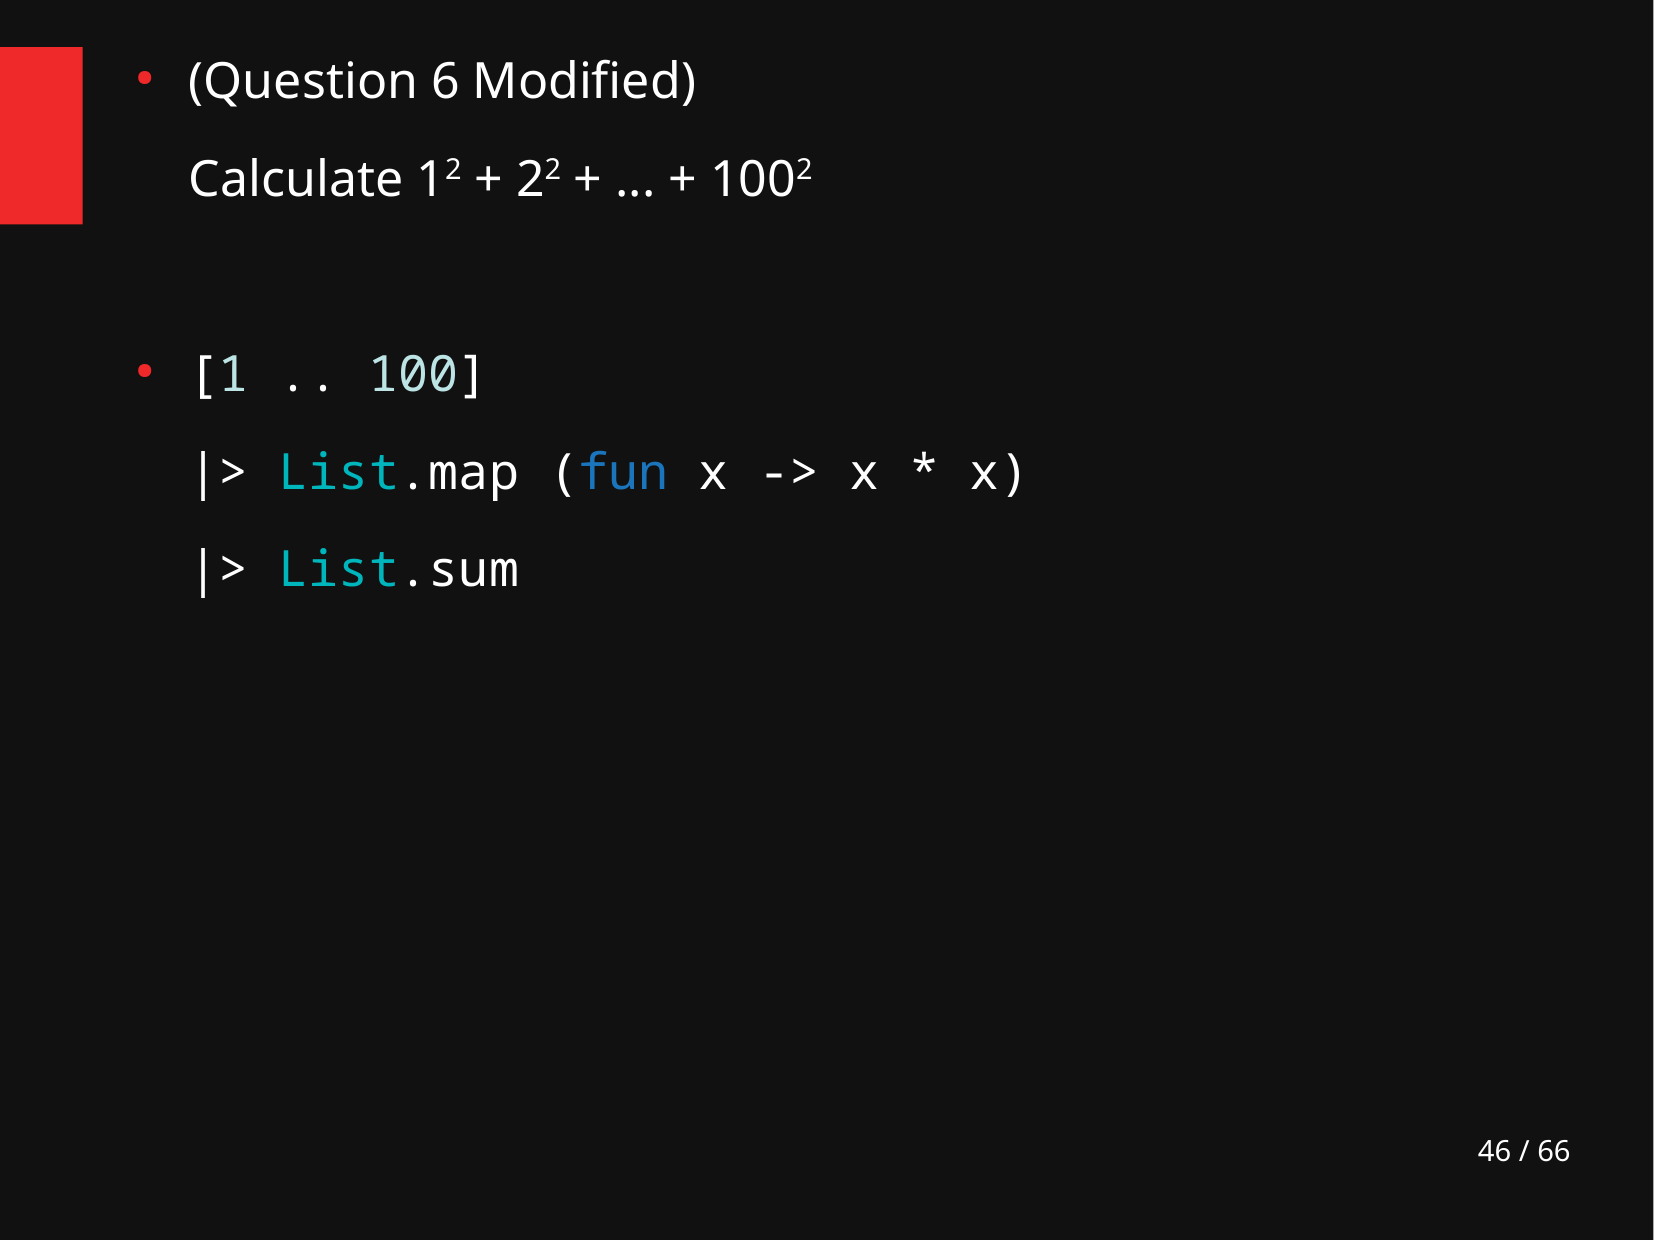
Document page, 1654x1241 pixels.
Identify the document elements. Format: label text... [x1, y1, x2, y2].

list (Question 6 Modified) Calculate 12 + 22 + ... + 1002 [1 .. 100] |> List.map (fun x -> x * x) |> List.sum [118, 45, 1536, 1074]
